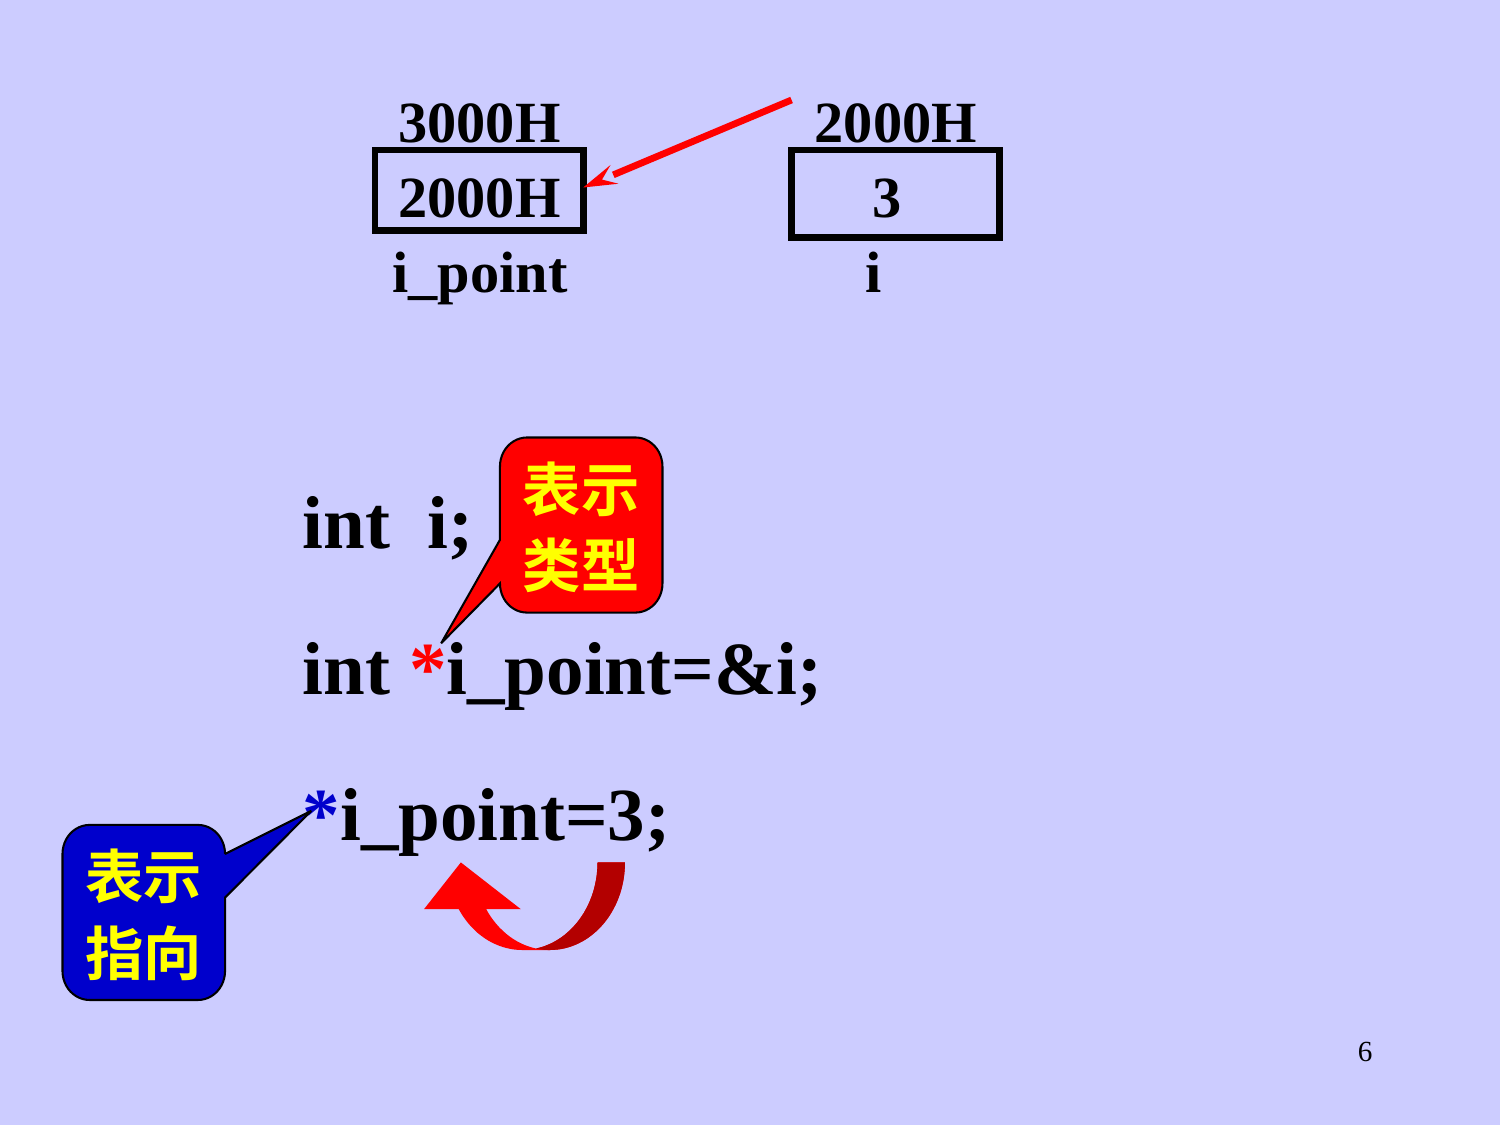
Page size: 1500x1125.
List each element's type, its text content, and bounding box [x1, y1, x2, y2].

text_box 2000H [884, 106, 892, 137]
text_box 表示类型 [441, 437, 663, 644]
text_box [424, 862, 625, 951]
text_box int i; int *i_point=&i; *i_point=3; [299, 462, 1088, 857]
text_box i_point [374, 224, 599, 306]
text_box 2000H [791, 75, 1000, 156]
text_box 3 [824, 137, 951, 237]
text_box <编号> [1074, 1025, 1388, 1101]
text_box i [862, 237, 926, 306]
text_box 2000H [375, 156, 584, 224]
text_box 2000H [854, 106, 862, 137]
text_box 表示指向 [62, 810, 312, 1000]
text_box 2000H [913, 106, 921, 137]
text_box 3000H [375, 75, 584, 156]
